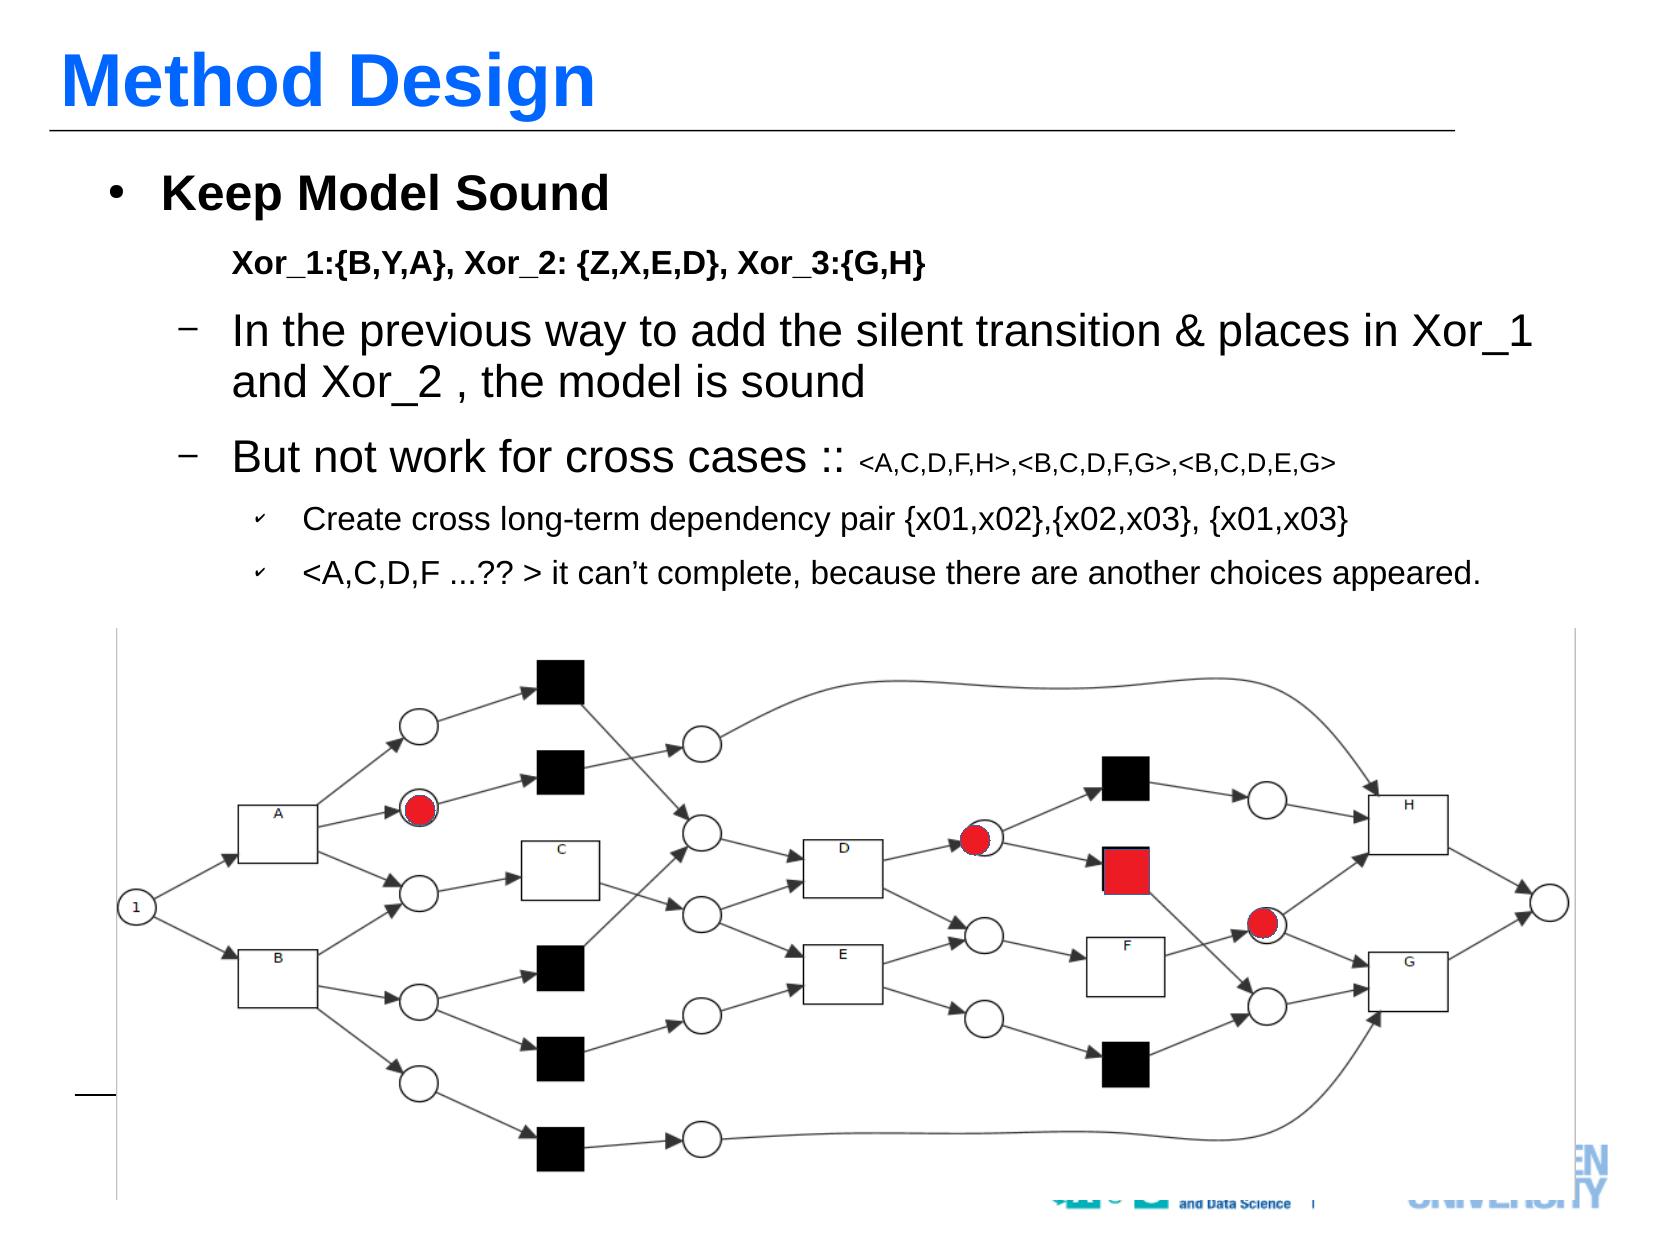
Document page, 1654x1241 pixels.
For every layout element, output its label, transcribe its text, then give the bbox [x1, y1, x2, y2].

list Keep Model Sound Xor_1:{B,Y,A}, Xor_2: {Z,X,E,D}, Xor_3:{G,H} In the previous way to add the silent transition & places in Xor_1 and Xor_2 , the model is sound But not work for cross cases :: <A,C,D,F,H>,<B,C,D,F,G>,<B,C,D,E,G> Create cross long-term dependency pair {x01,x02},{x02,x03}, {x01,x03} <A,C,D,F ...?? > it can’t complete, because there are another choices appeared. [90, 165, 1621, 1021]
title Method Design [60, 30, 1549, 131]
text_box [1104, 849, 1150, 895]
picture [116, 628, 1647, 1241]
text_box [960, 825, 991, 856]
text_box [1247, 908, 1278, 939]
text_box [405, 795, 436, 826]
